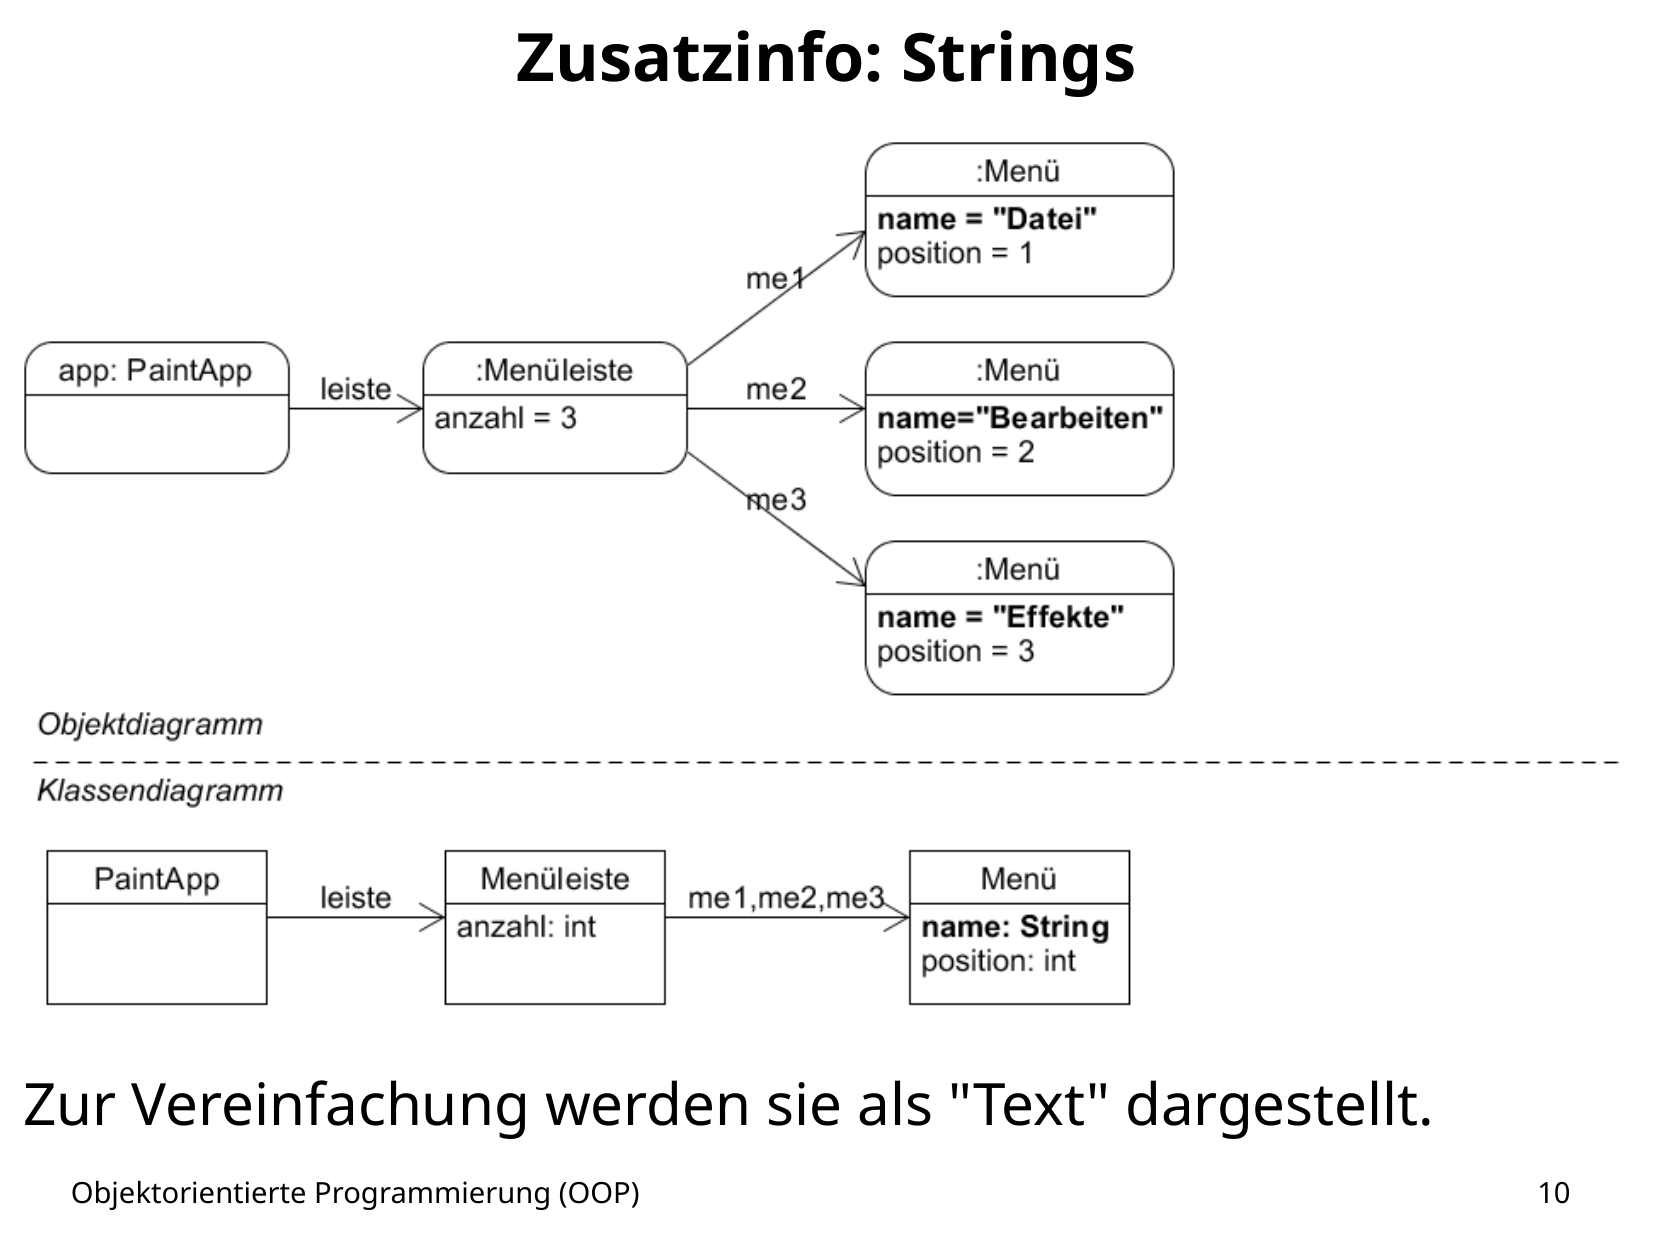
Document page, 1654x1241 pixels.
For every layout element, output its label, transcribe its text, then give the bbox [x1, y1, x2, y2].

title Zusatzinfo: Strings [0, 5, 1654, 107]
list Zur Vereinfachung werden sie als "Text" dargestellt. [23, 1062, 1642, 1146]
picture [23, 141, 1619, 1007]
